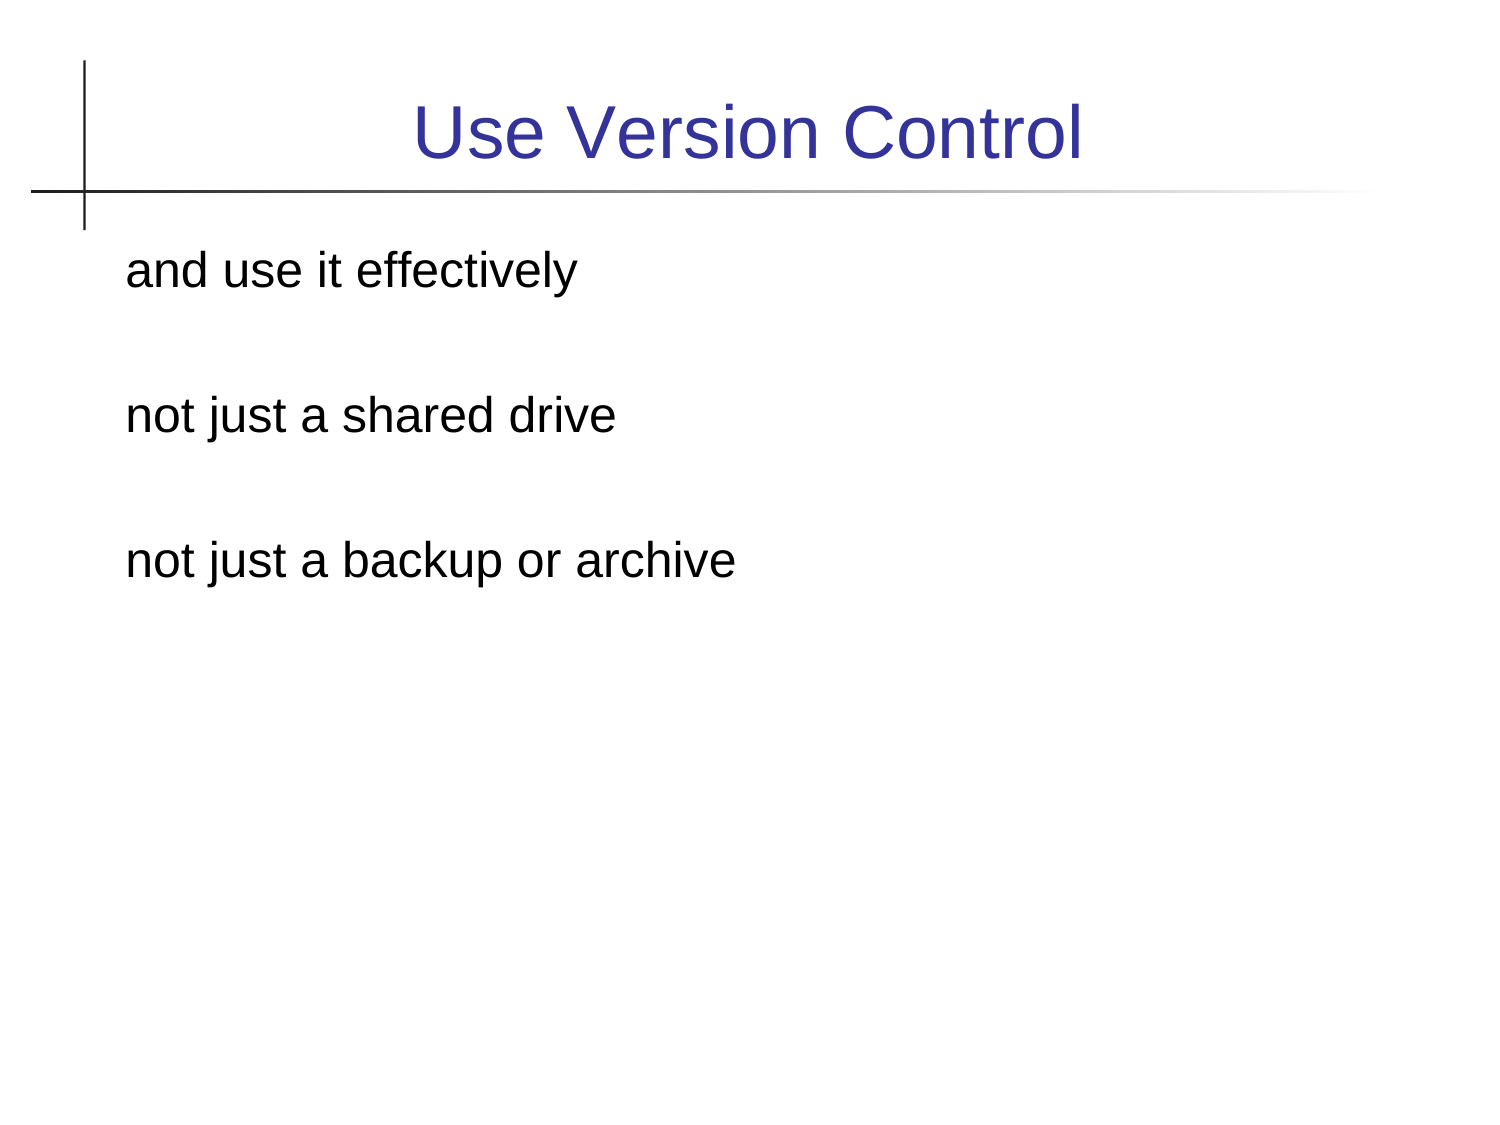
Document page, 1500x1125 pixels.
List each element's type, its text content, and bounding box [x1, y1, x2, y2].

title Use Version Control [100, 42, 1397, 182]
list and use it effectively not just a shared drive not just a backup or archive [110, 229, 1408, 960]
